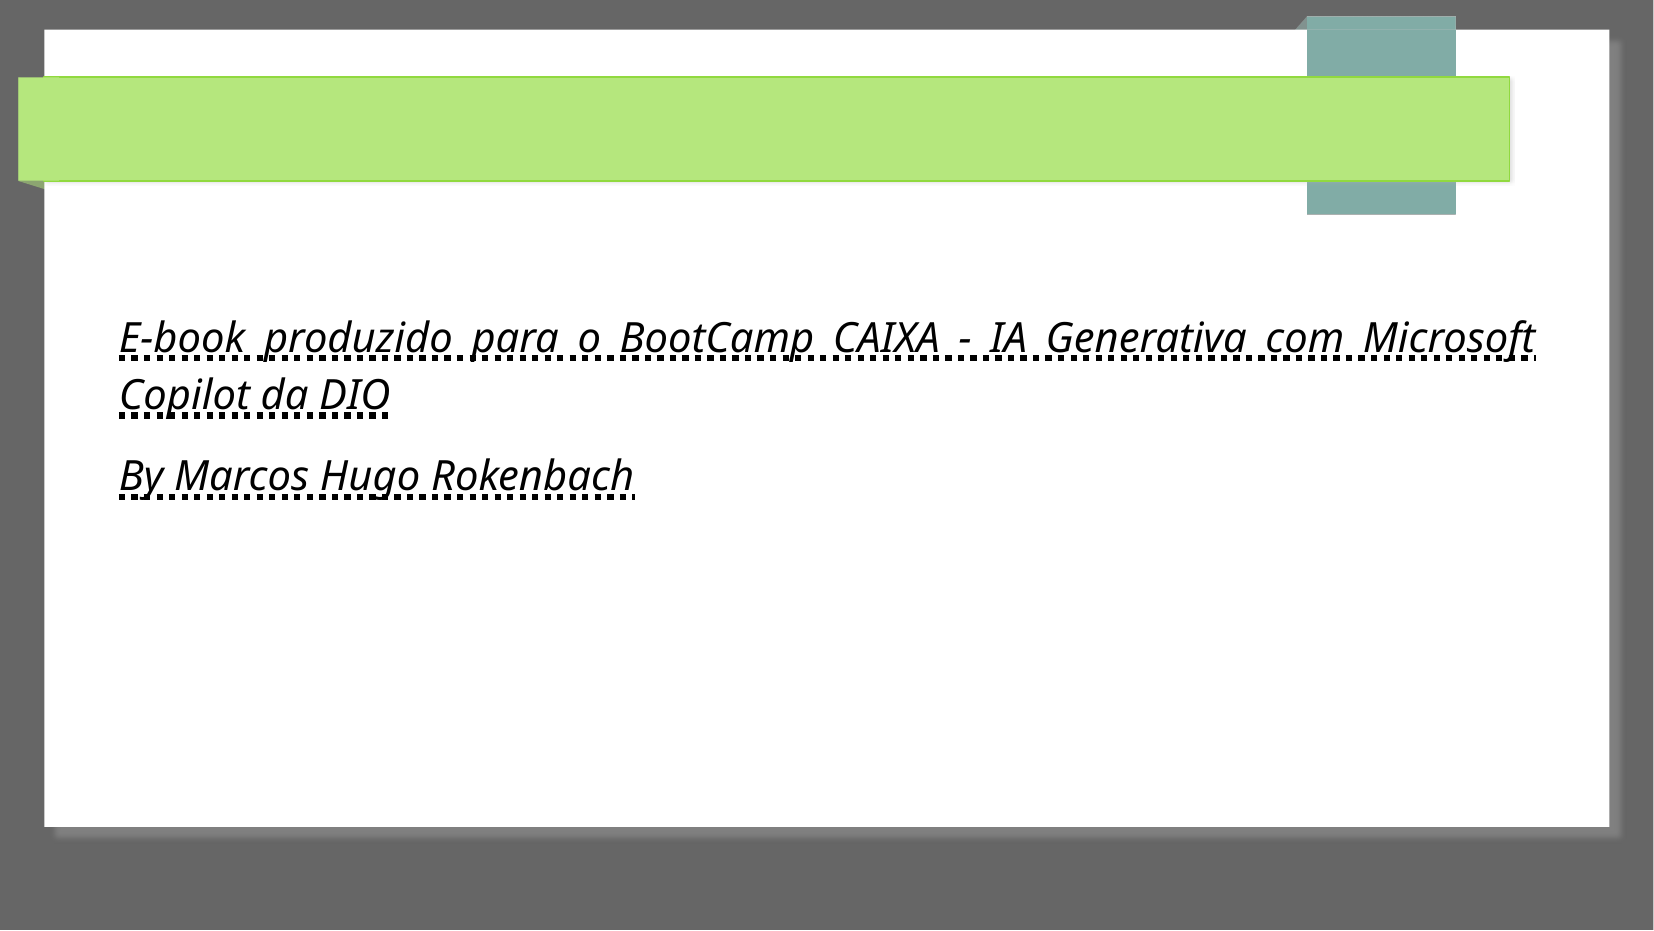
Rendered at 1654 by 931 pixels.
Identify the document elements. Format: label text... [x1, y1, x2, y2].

subtitle E-book produzido para o BootCamp CAIXA - IA Generativa com Microsoft Copilot da DIO By Marcos Hugo Rokenbach [118, 201, 1537, 681]
